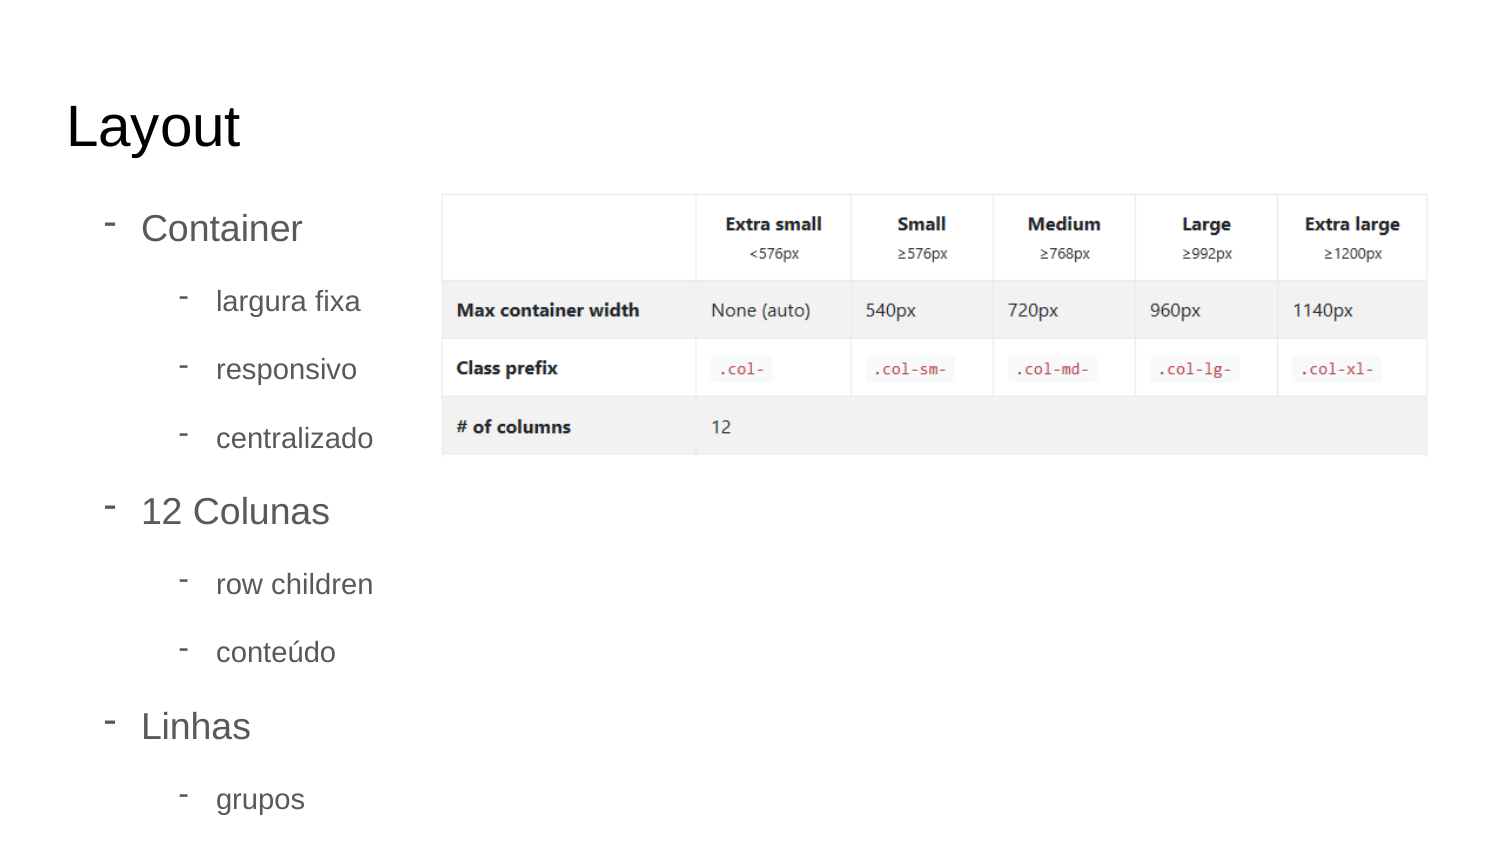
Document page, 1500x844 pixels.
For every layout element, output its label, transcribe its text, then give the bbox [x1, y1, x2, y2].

title Layout [51, 72, 1449, 167]
picture [437, 188, 1431, 457]
list Container largura fixa responsivo centralizado 12 Colunas row children conteúdo Linhas grupos Breakpoints [51, 189, 1449, 750]
